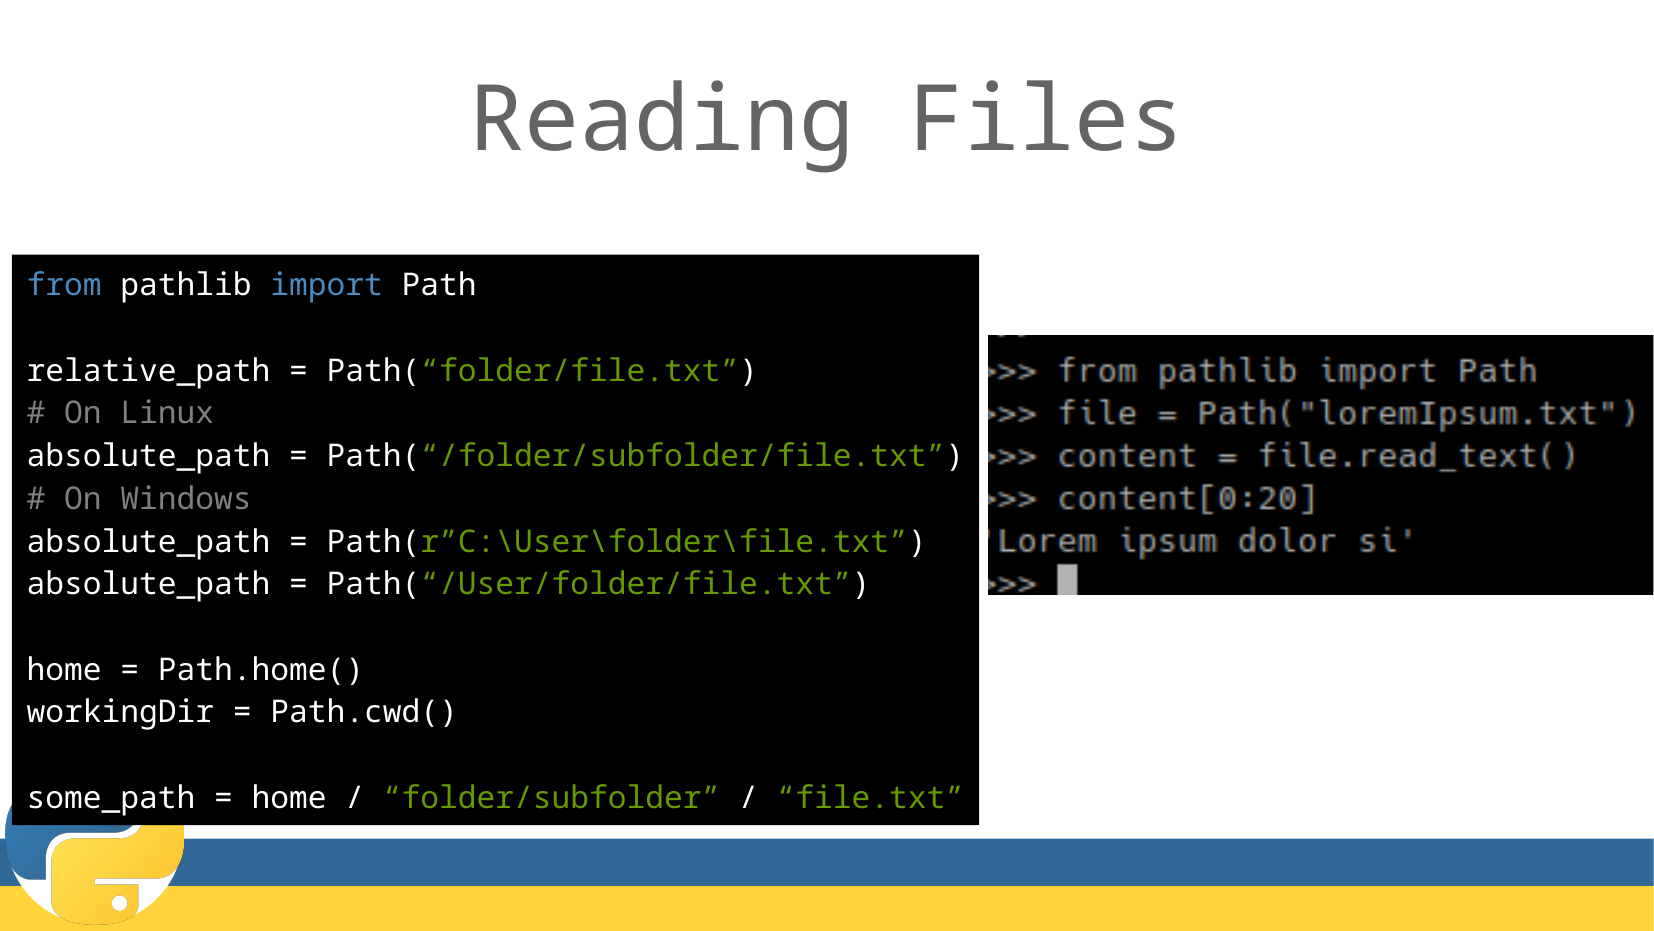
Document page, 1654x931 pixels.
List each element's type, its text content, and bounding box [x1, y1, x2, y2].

text_box from pathlib import Path relative_path = Path(“folder/file.txt”) # On Linux absolute_path = Path(“/folder/subfolder/file.txt”) # On Windows absolute_path = Path(r”C:\User\folder\file.txt”) absolute_path = Path(“/User/folder/file.txt”) home = Path.home() workingDir = Path.cwd() some_path = home / “folder/subfolder” / “file.txt” [11, 254, 980, 676]
picture [988, 335, 1654, 595]
title Reading Files [82, 37, 1571, 193]
picture [5, 747, 184, 925]
